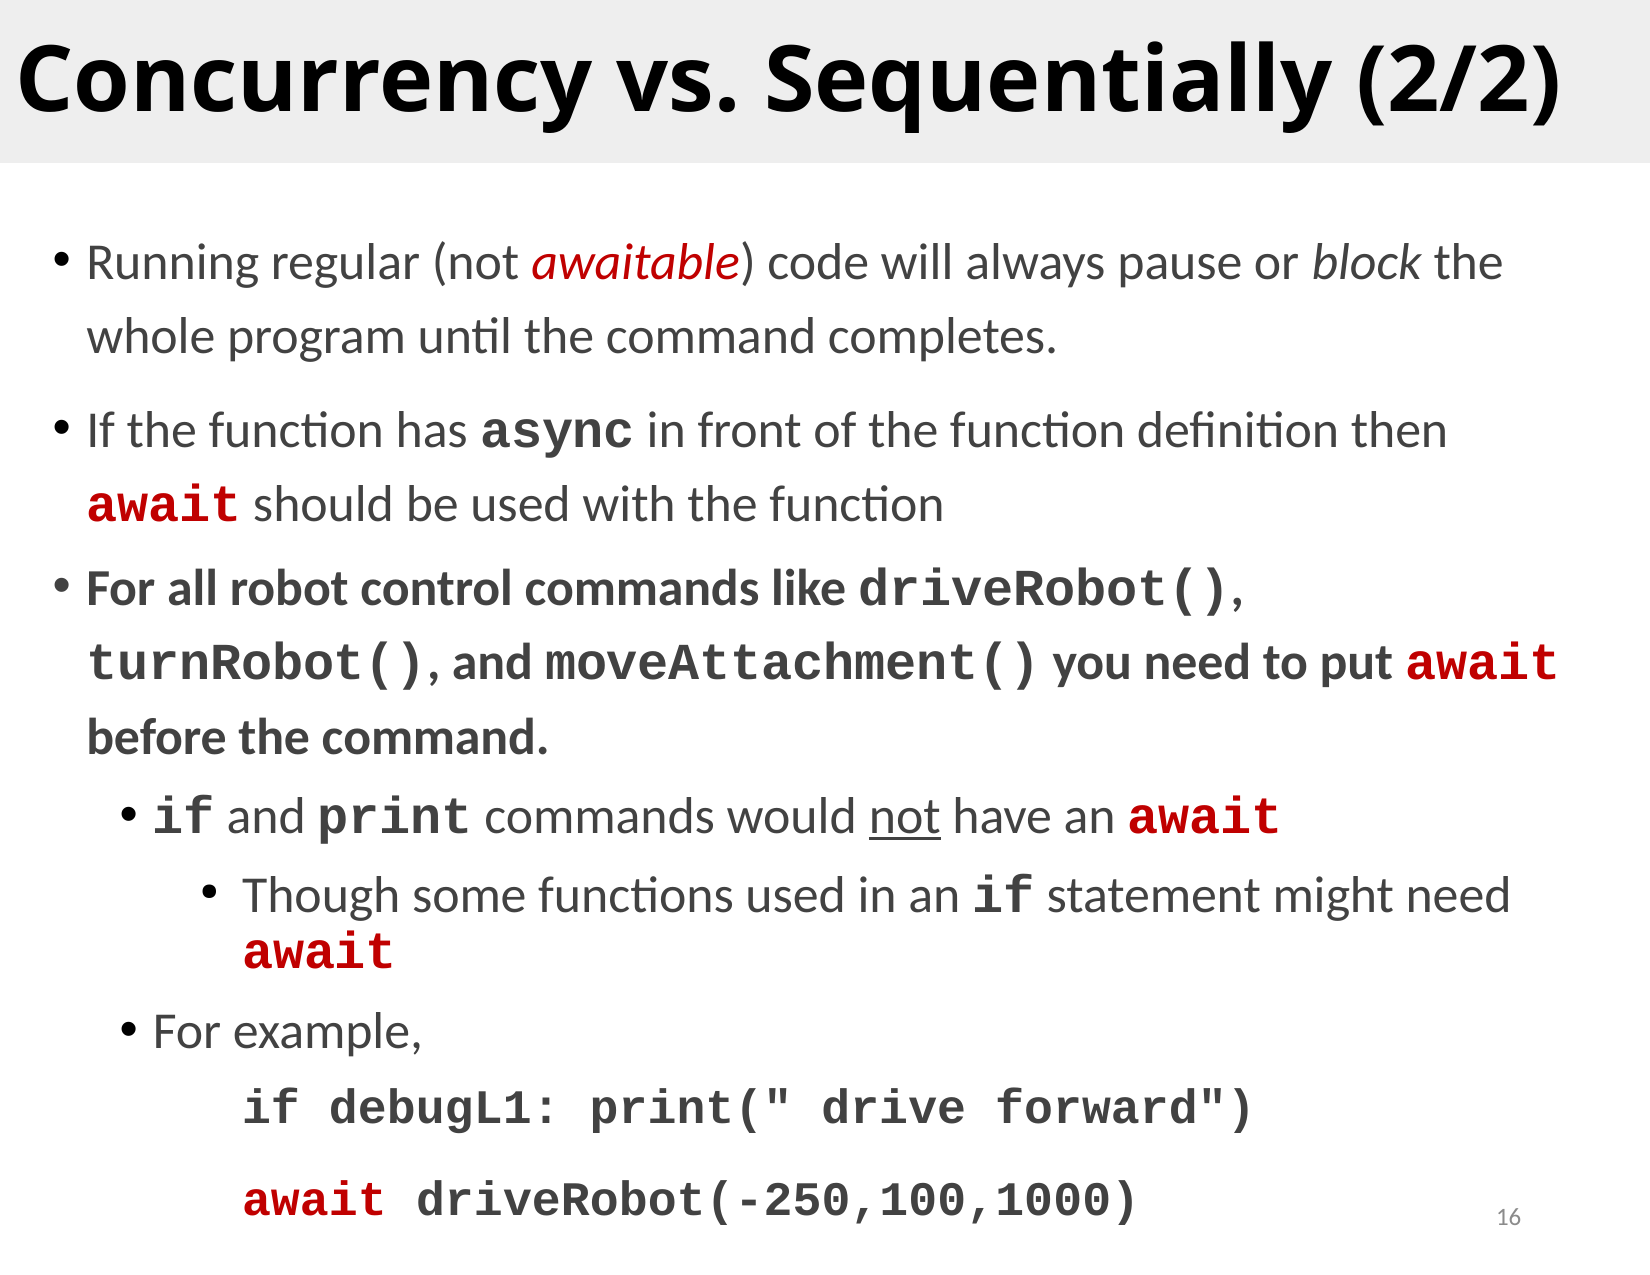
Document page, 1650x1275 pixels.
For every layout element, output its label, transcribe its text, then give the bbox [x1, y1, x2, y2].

list Running regular (not awaitable) code will always pause or block the whole program until the command completes. If the function has async in front of the function definition then await should be used with the function For all robot control commands like driveRobot(), turnRobot(), and moveAttachment() you need to put await before the command. if and print commands would not have an await Though some functions used in an if statement might need await For example, if debugL1: print(" drive forward") await driveRobot(-250,100,1000) [37, 207, 1613, 1238]
title Concurrency vs. Sequentially (2/2) [0, 0, 1650, 163]
